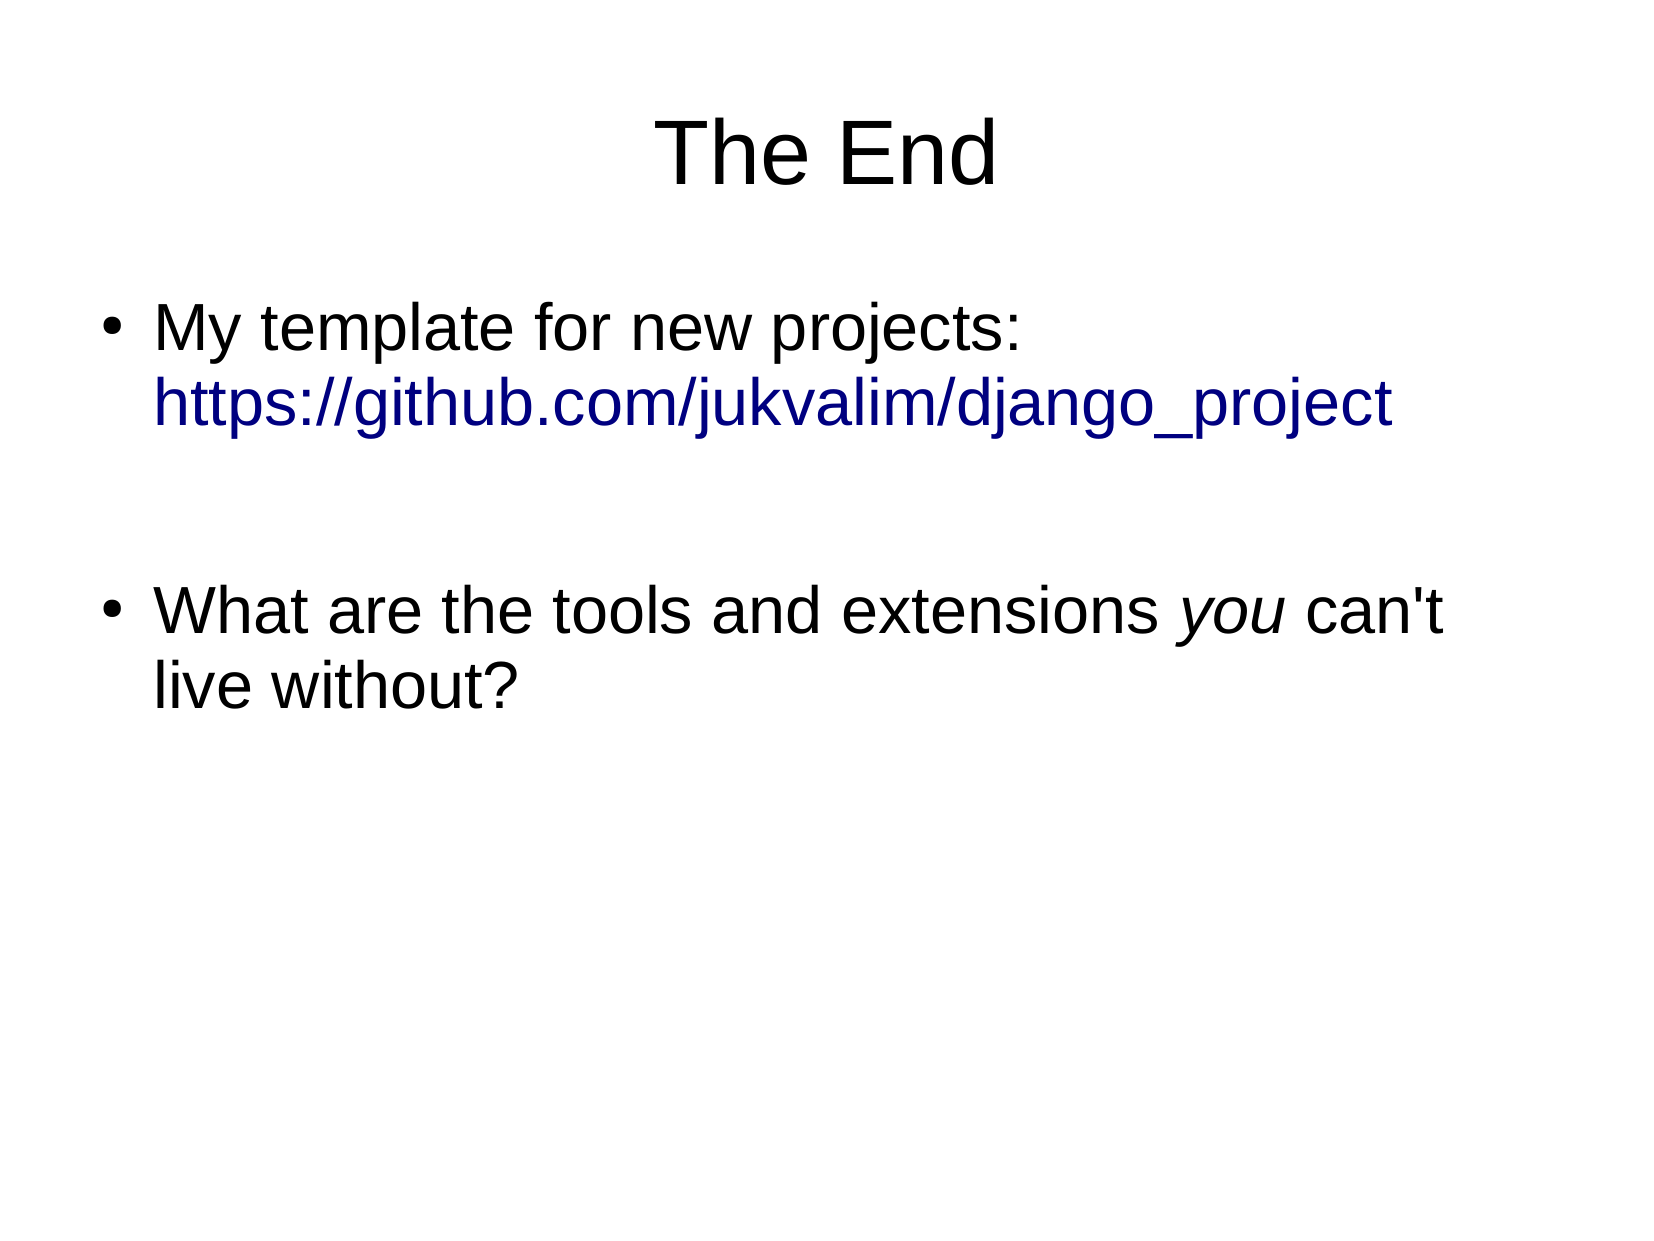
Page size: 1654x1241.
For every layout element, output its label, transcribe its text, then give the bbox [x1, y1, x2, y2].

list My template for new projects: https://github.com/jukvalim/django_project What are the tools and extensions you can't live without? [82, 290, 1538, 1010]
title The End [82, 49, 1571, 257]
